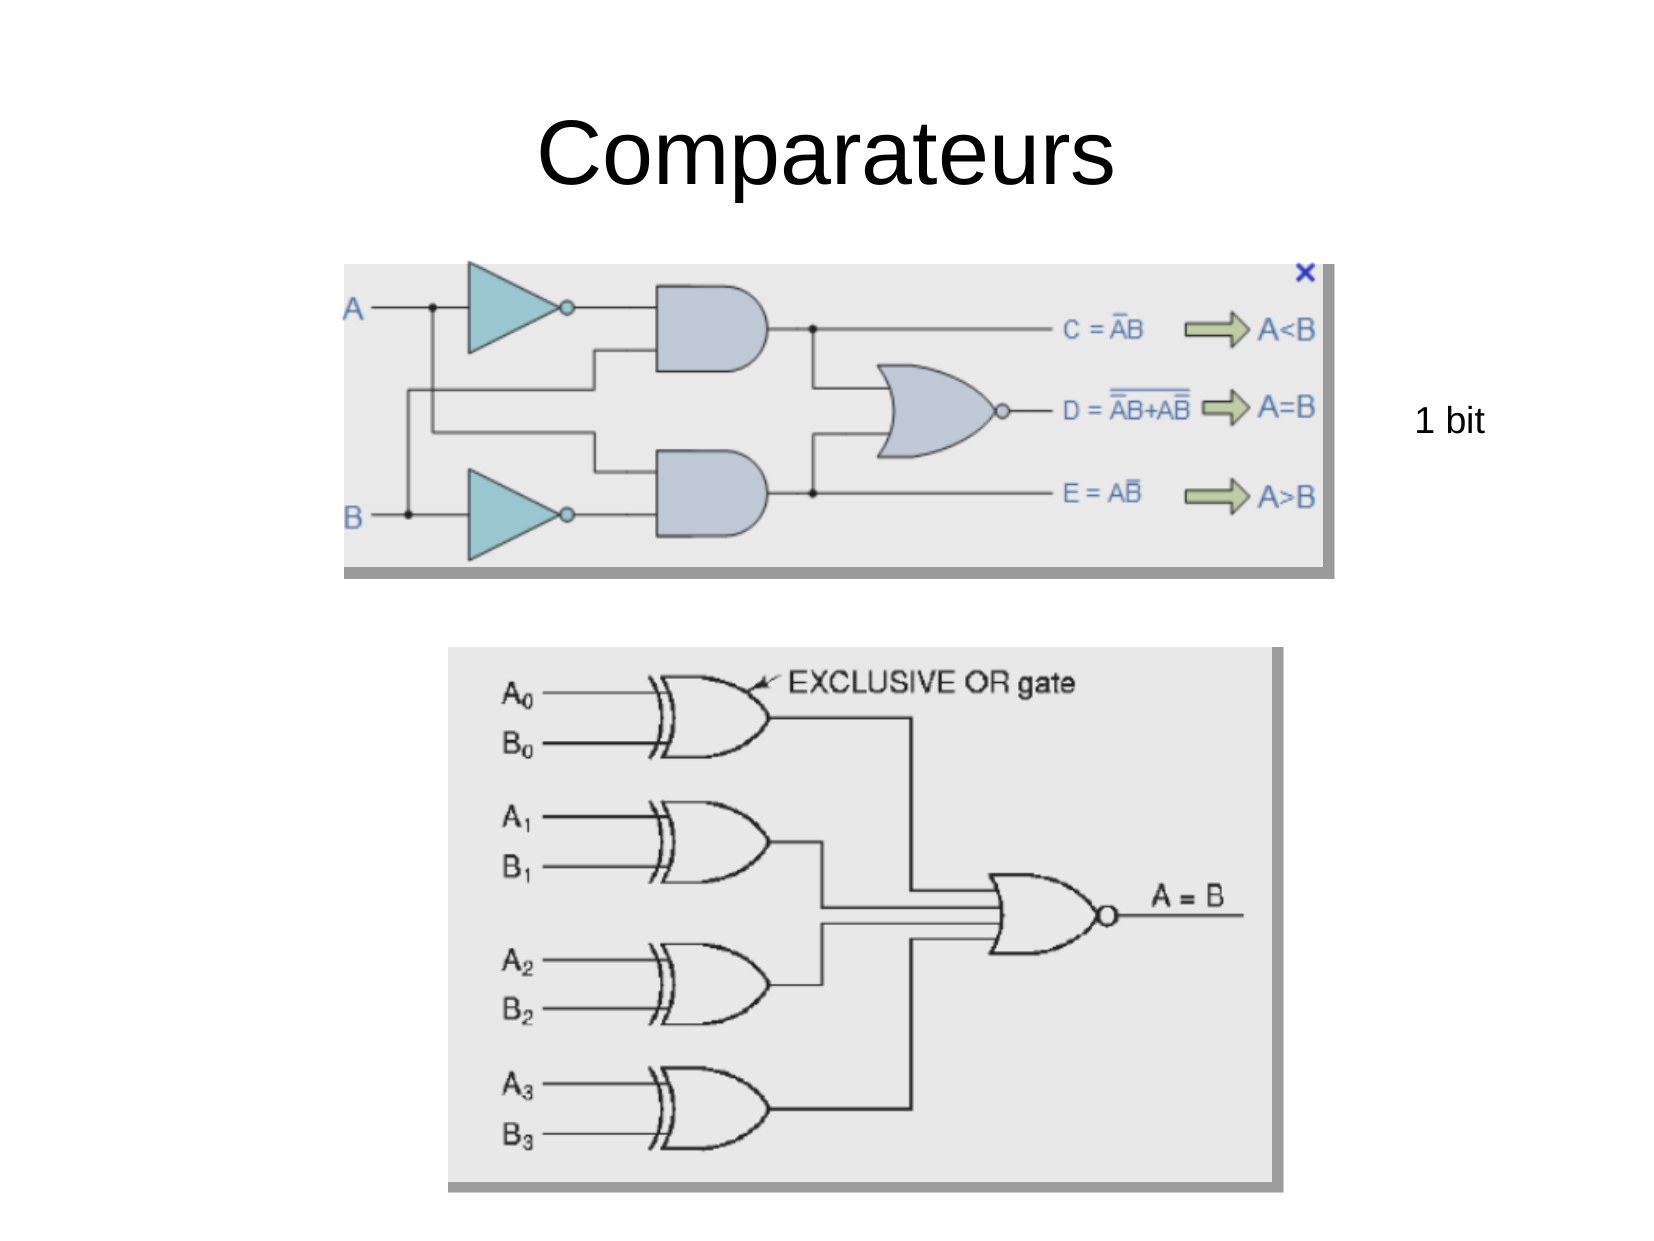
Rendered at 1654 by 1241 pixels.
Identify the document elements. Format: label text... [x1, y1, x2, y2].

text_box 1 bit [1399, 392, 1501, 449]
picture [332, 252, 1323, 567]
title Comparateurs [82, 56, 1571, 250]
picture [437, 635, 1272, 1182]
